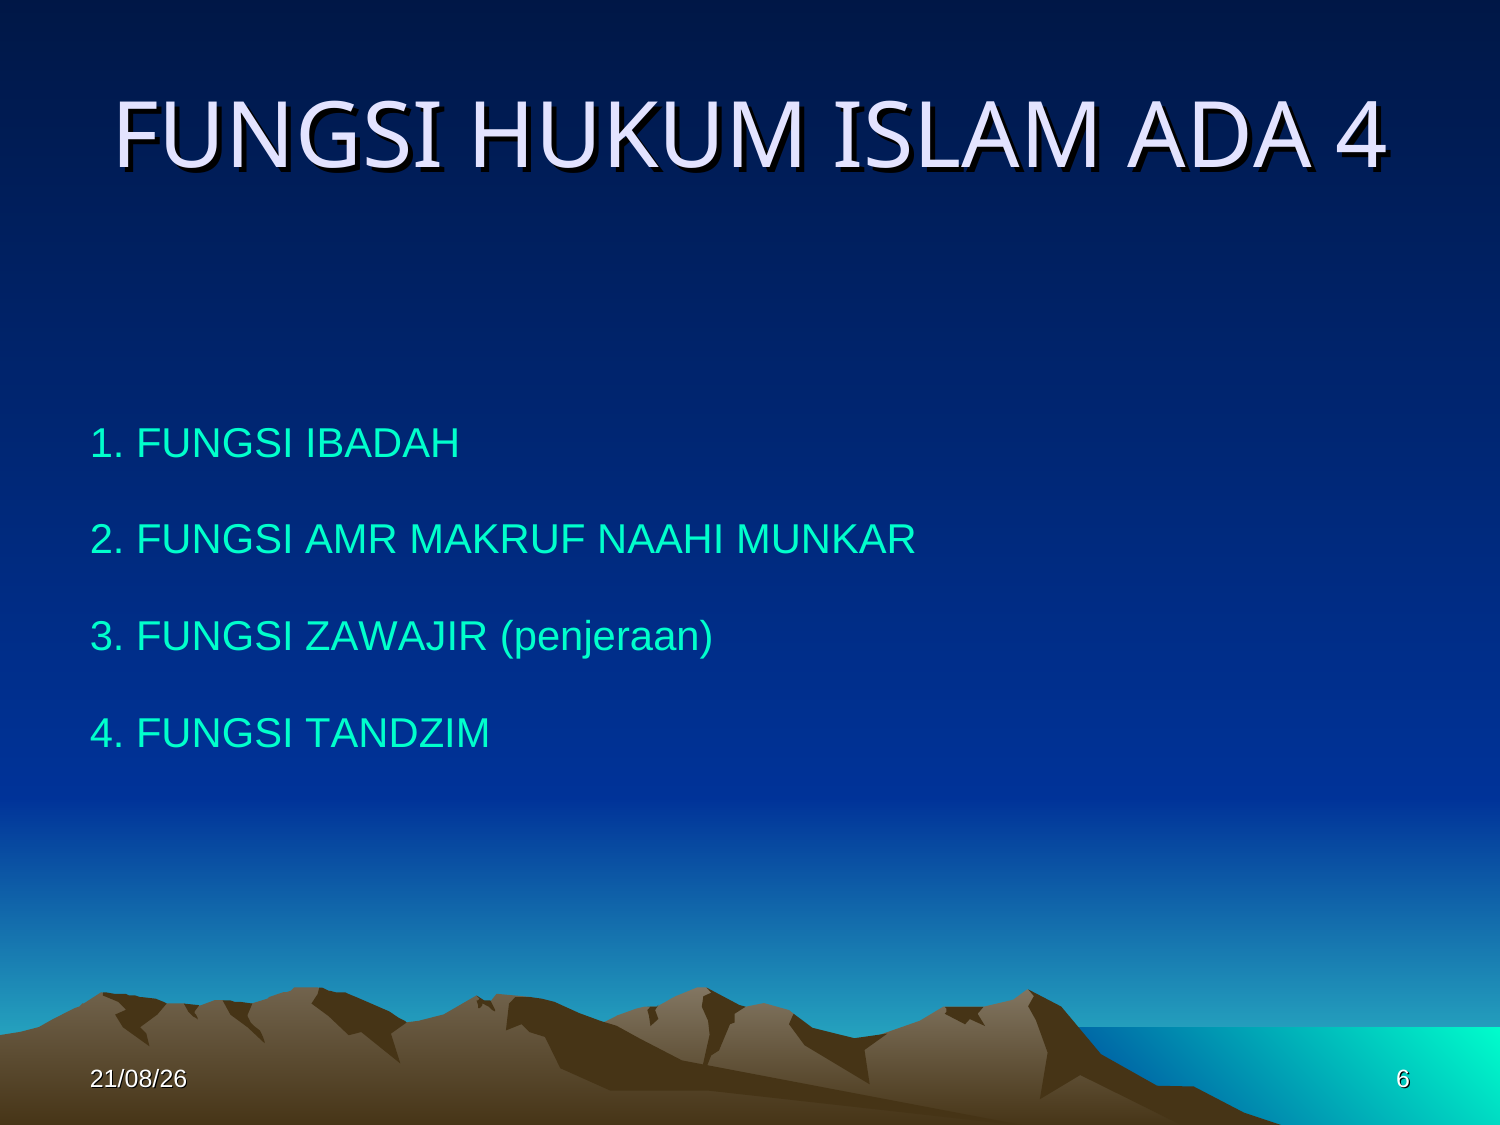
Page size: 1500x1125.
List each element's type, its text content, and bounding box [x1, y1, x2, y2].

list 1. FUNGSI IBADAH 2. FUNGSI AMR MAKRUF NAAHI MUNKAR 3. FUNGSI ZAWAJIR (penjeraan) 4. FUNGSI TANDZIM [75, 262, 1426, 1000]
title FUNGSI HUKUM ISLAM ADA 4 [75, 37, 1426, 225]
